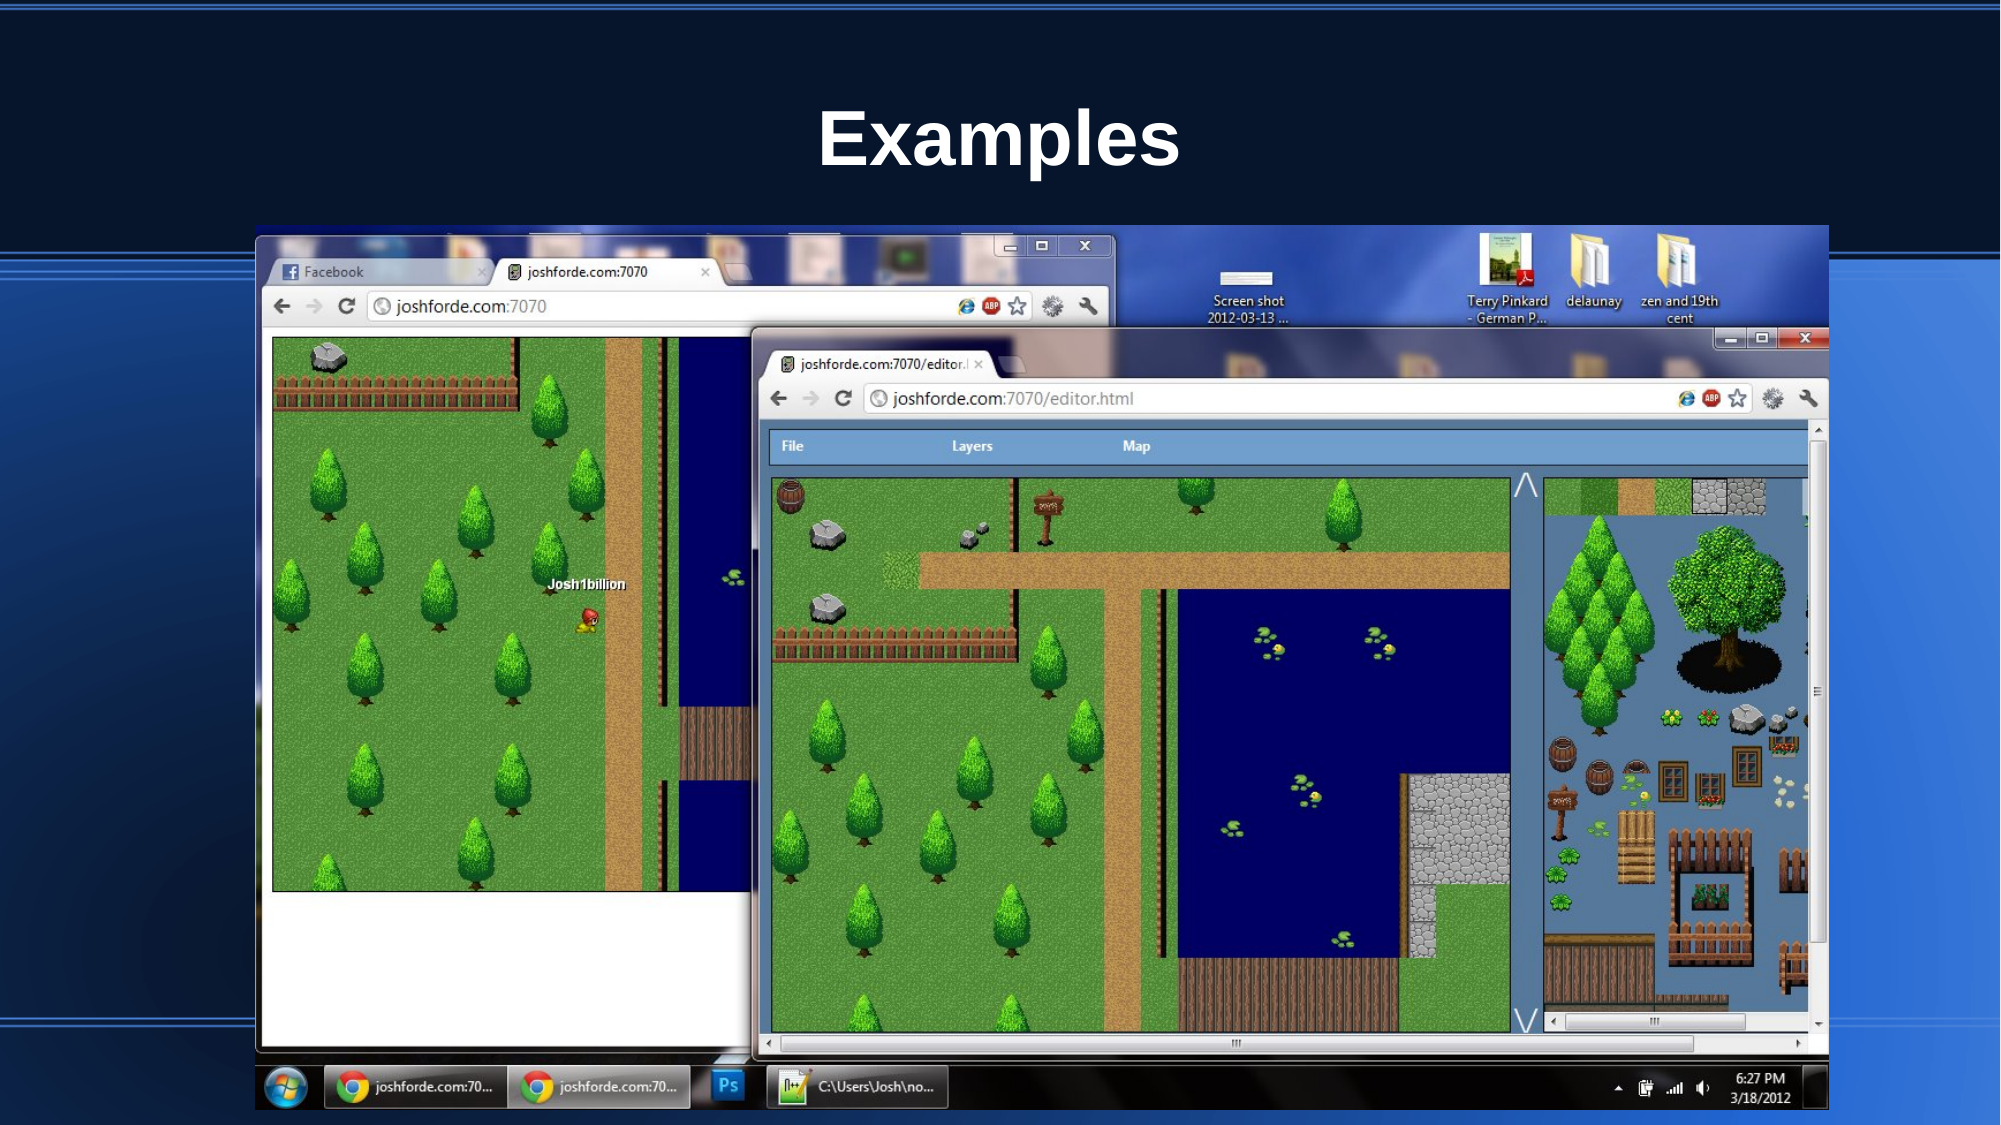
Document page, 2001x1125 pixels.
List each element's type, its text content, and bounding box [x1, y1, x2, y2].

picture [0, 0, 2001, 1125]
title Examples [99, 44, 1900, 233]
